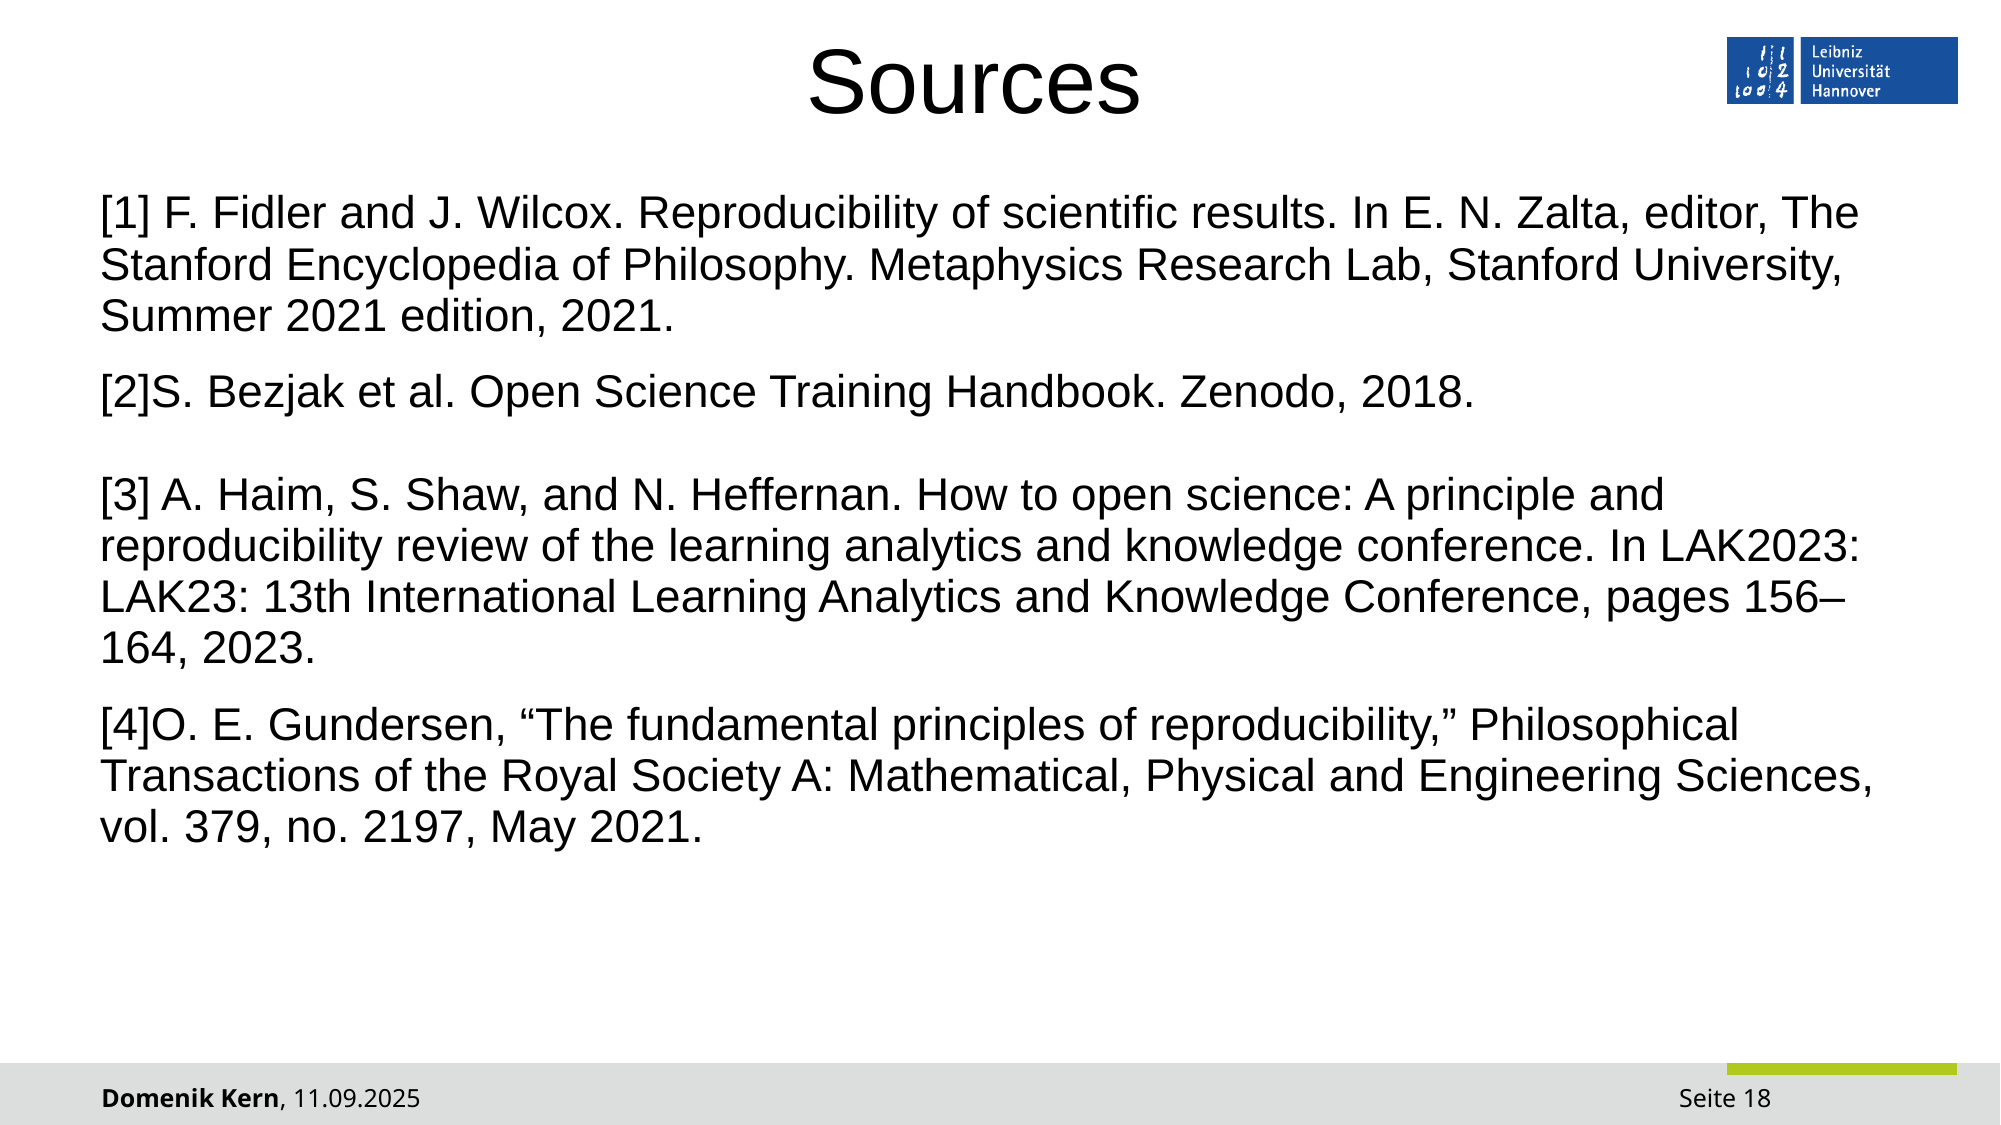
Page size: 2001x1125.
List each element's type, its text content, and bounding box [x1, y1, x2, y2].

title Sources [86, 6, 1863, 157]
picture [1863, 37, 1958, 104]
list [1] F. Fidler and J. Wilcox. Reproducibility of scientific results. In E. N. Zalta, editor, The Stanford Encyclopedia of Philosophy. Metaphysics Research Lab, Stanford University, Summer 2021 edition, 2021. [2]S. Bezjak et al. Open Science Training Handbook. Zenodo, 2018. [3] A. Haim, S. Shaw, and N. Heffernan. How to open science: A principle and reproducibility review of the learning analytics and knowledge conference. In LAK2023: LAK23: 13th International Learning Analytics and Knowledge Conference, pages 156–164, 2023. [4]O. E. Gundersen, “The fundamental principles of reproducibility,” Philosophical Transactions of the Royal Society A: Mathematical, Physical and Engineering Sciences, vol. 379, no. 2197, May 2021. [99, 187, 1900, 916]
